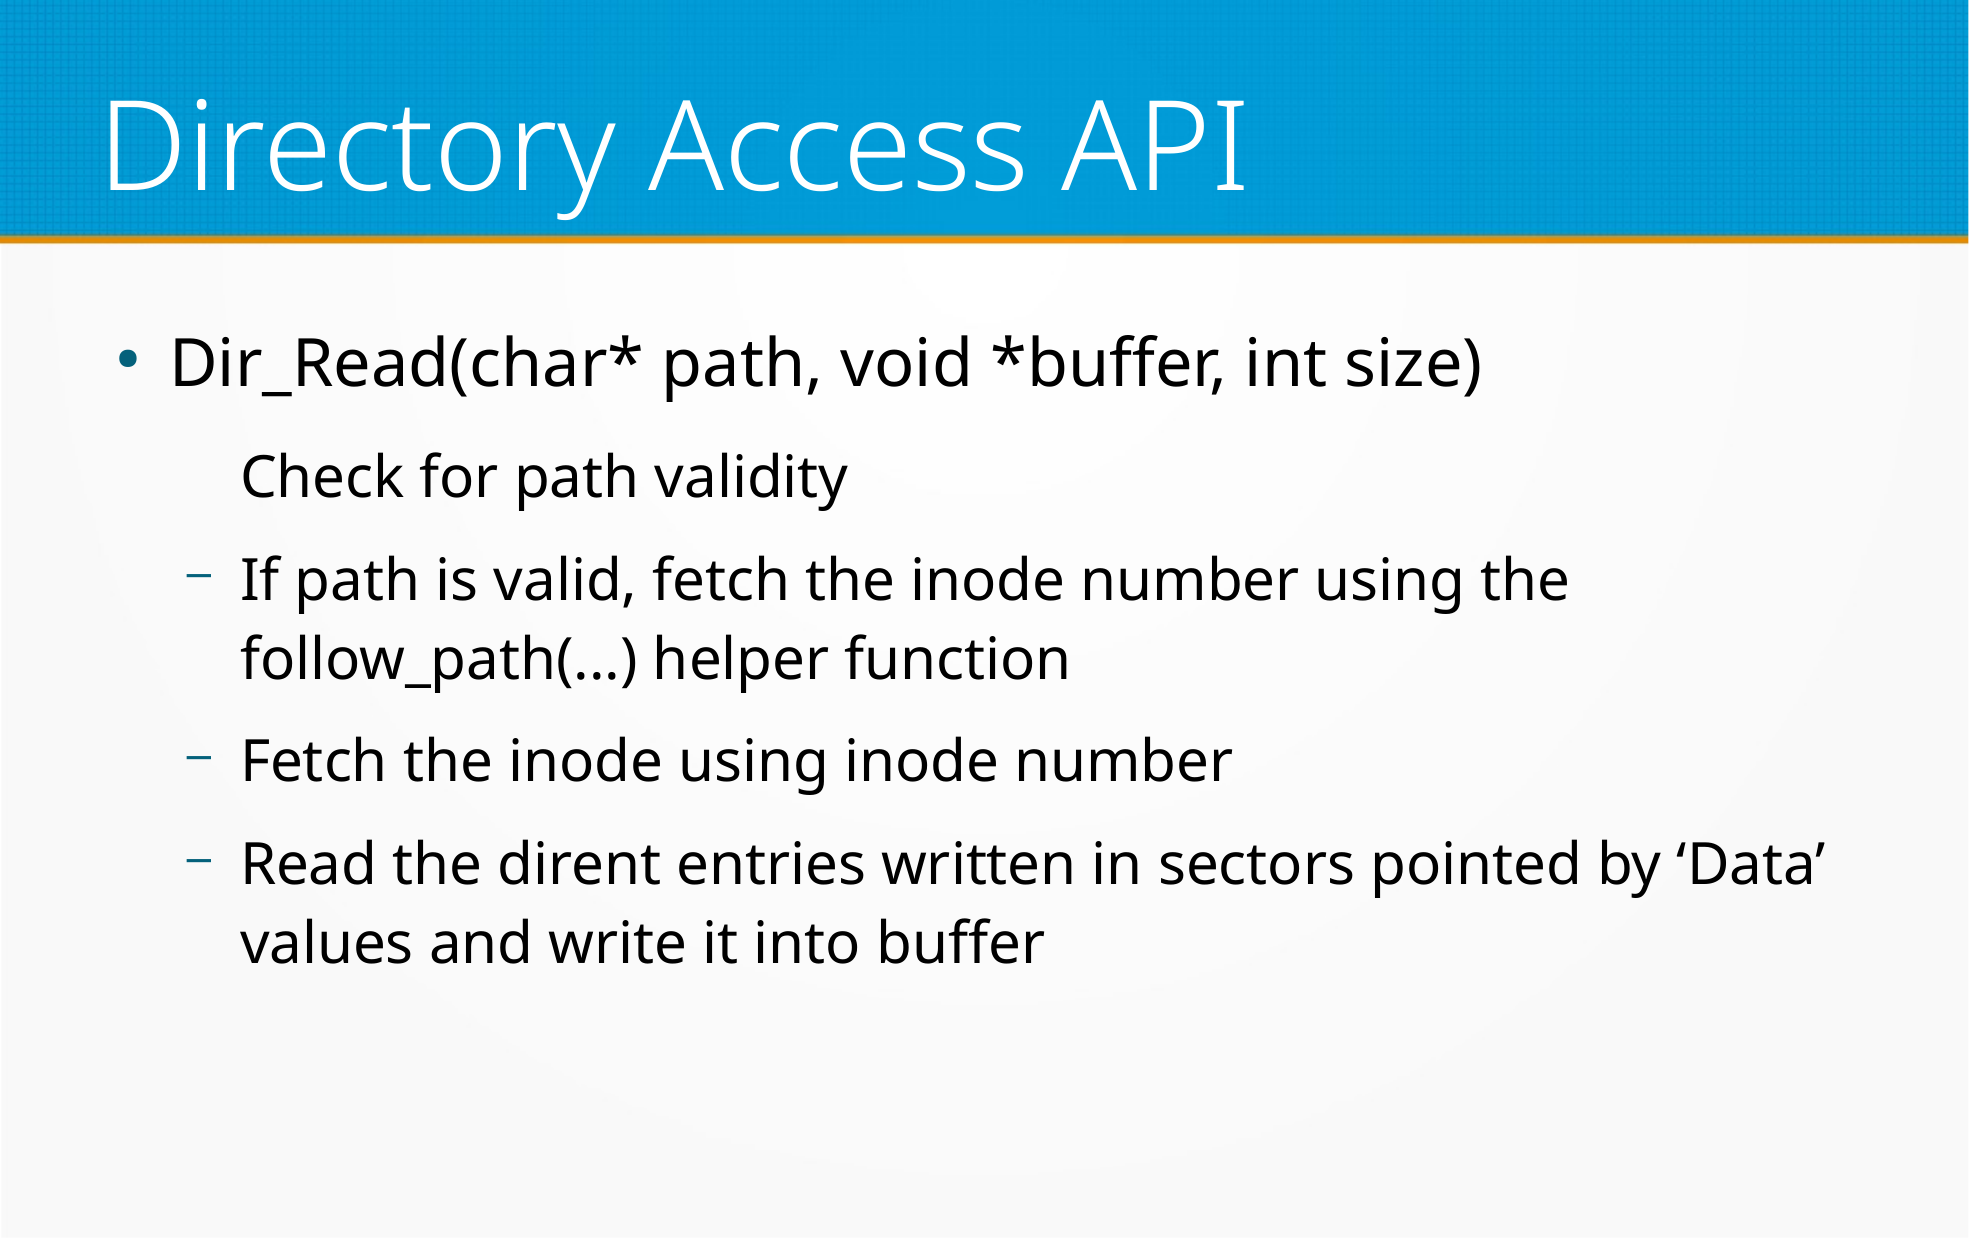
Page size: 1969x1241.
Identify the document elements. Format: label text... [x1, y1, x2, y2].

picture [0, 233, 1969, 1241]
list Dir_Read(char* path, void *buffer, int size) Check for path validity If path is valid, fetch the inode number using the follow_path(...) helper function Fetch the inode using inode number Read the dirent entries written in sectors pointed by ‘Data’ values and write it into buffer [98, 315, 1861, 1081]
title Directory Access API [98, 19, 1870, 227]
